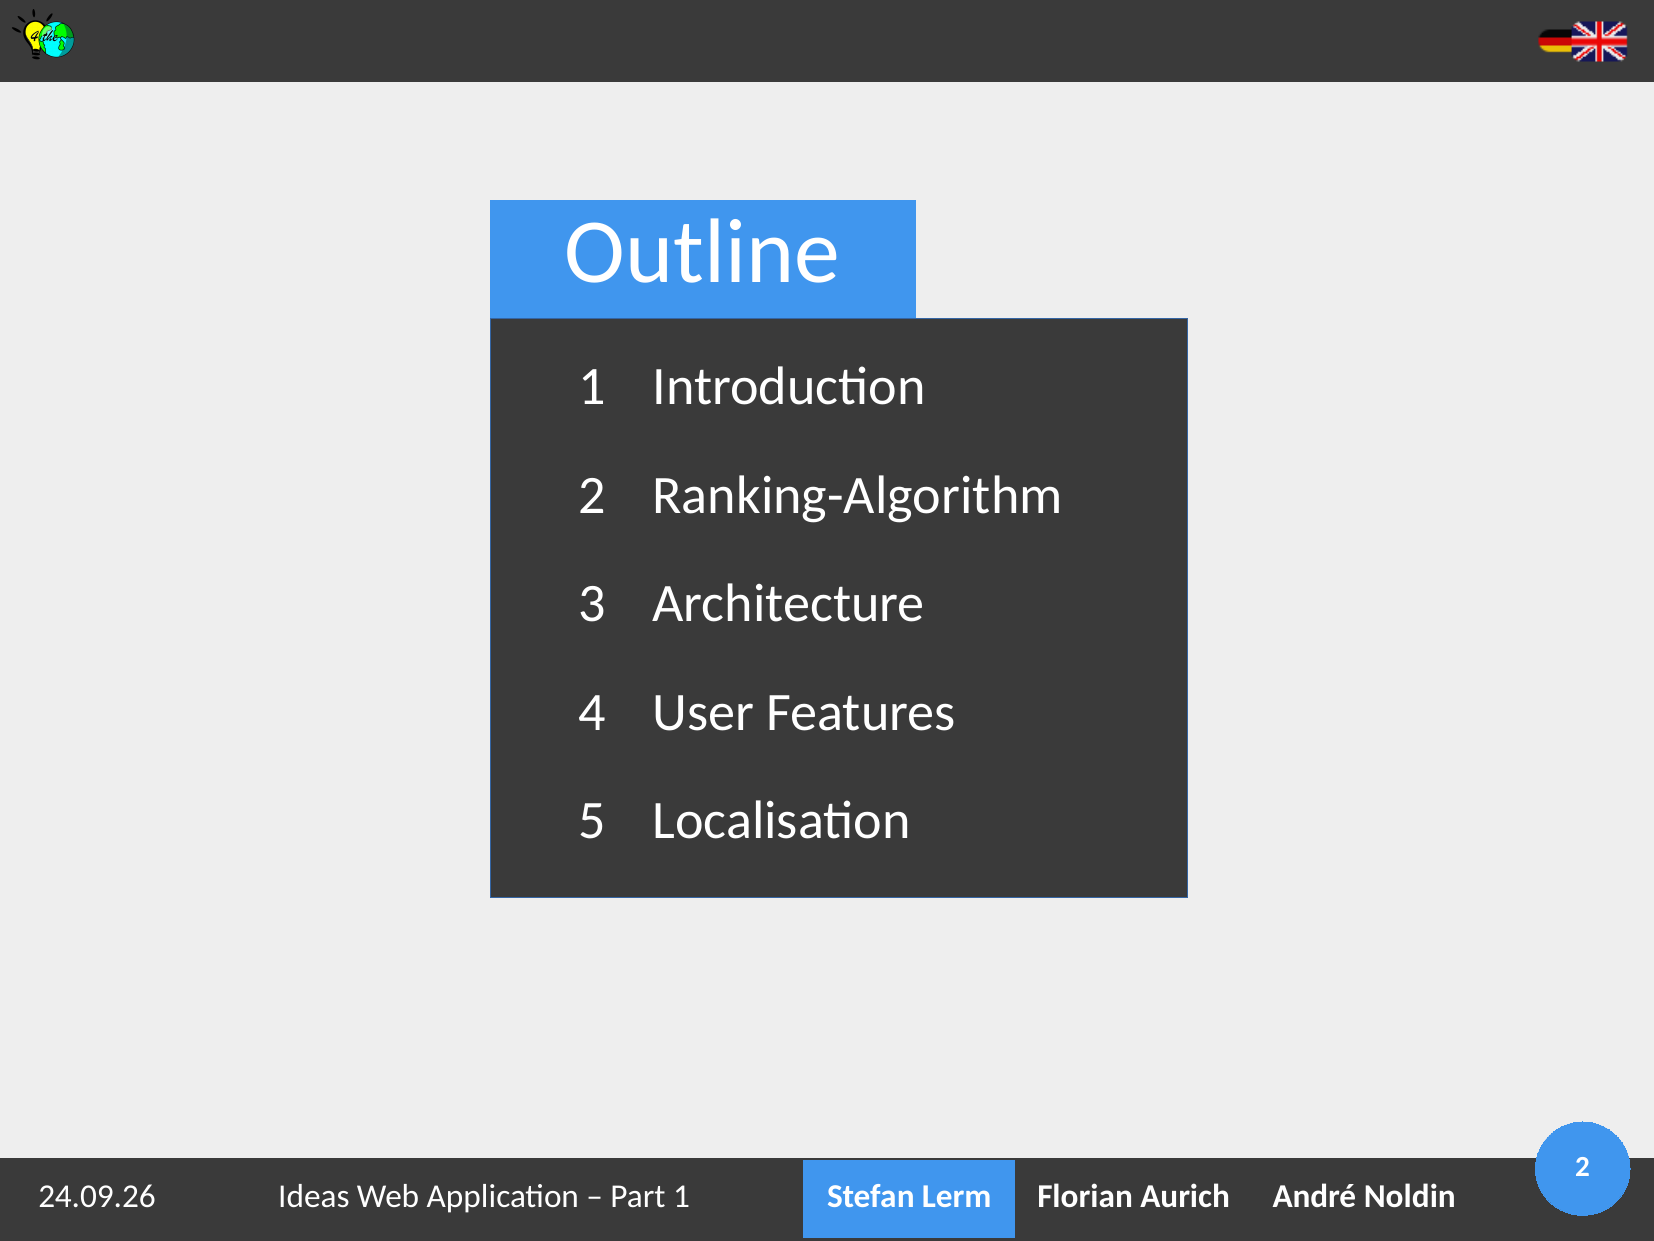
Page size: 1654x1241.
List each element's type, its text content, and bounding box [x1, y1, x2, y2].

text_box Florian Aurich [1015, 1160, 1251, 1238]
picture [2, 0, 83, 80]
text_box Ideas Web Application – Part 1 [242, 1160, 727, 1238]
text_box 1 Introduction 2 Ranking-Algorithm 3 Architecture 4 User Features 5 Localisation [490, 318, 1188, 898]
text_box André Noldin [1251, 1160, 1477, 1238]
text_box Stefan Lerm [803, 1160, 1015, 1238]
picture [1536, 18, 1629, 64]
text_box Outline [490, 200, 916, 318]
